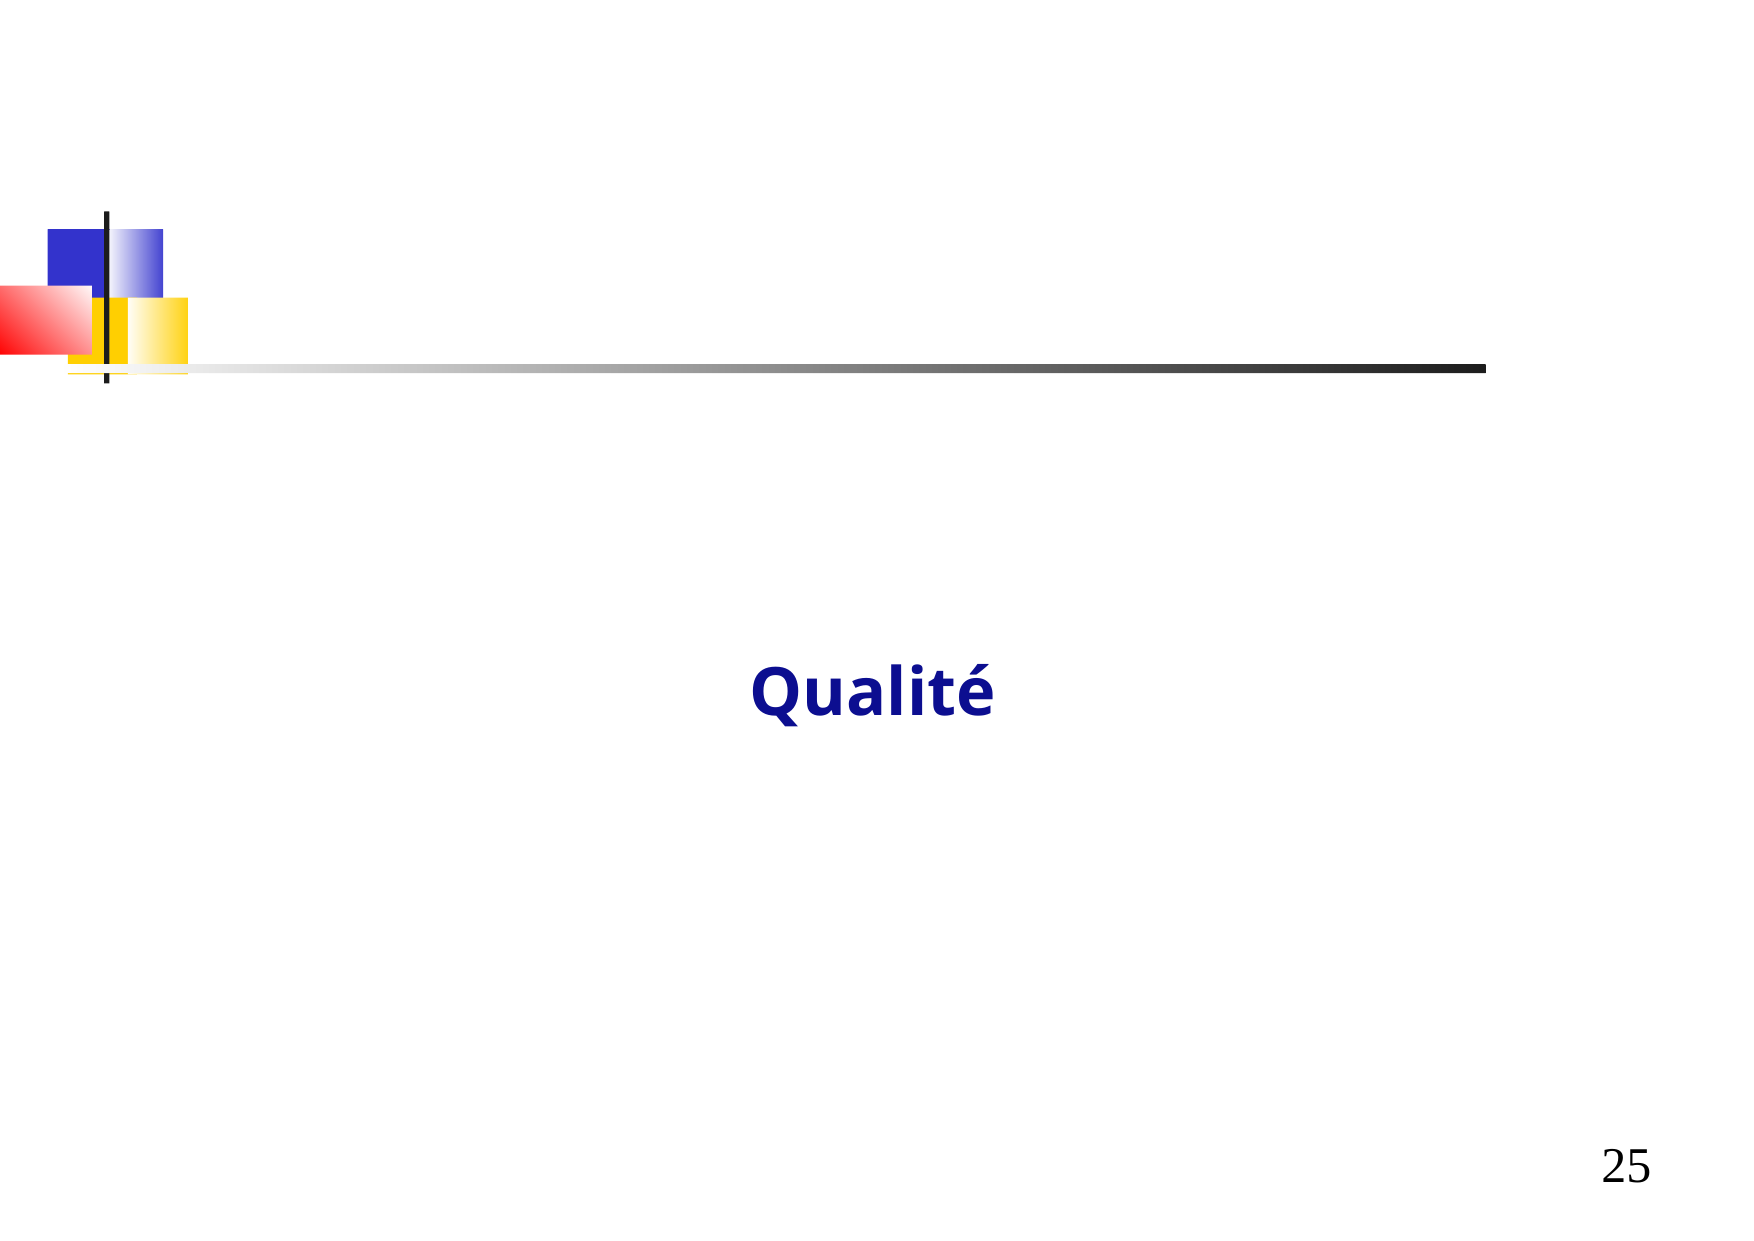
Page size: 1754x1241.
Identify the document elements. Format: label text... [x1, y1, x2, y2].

subtitle Qualité [179, 371, 1567, 1091]
